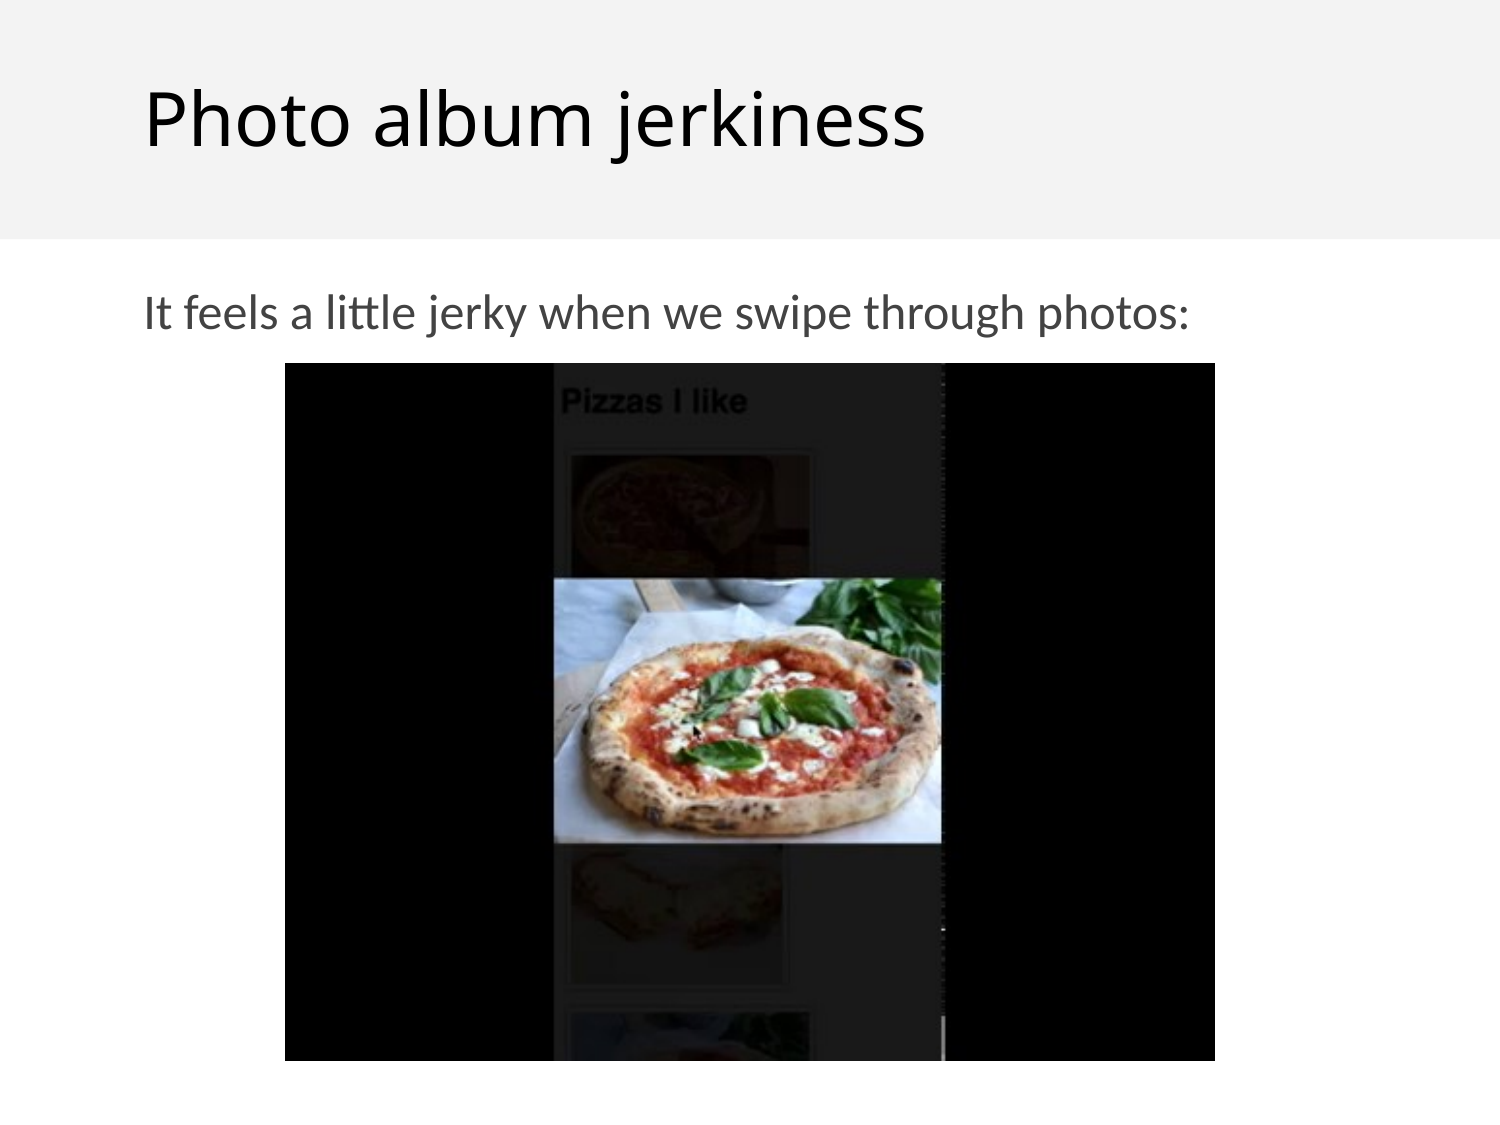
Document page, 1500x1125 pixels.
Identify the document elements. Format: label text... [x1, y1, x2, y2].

list It feels a little jerky when we swipe through photos: [128, 255, 1372, 396]
title Photo album jerkiness [128, 56, 1372, 183]
picture [285, 363, 1215, 1061]
